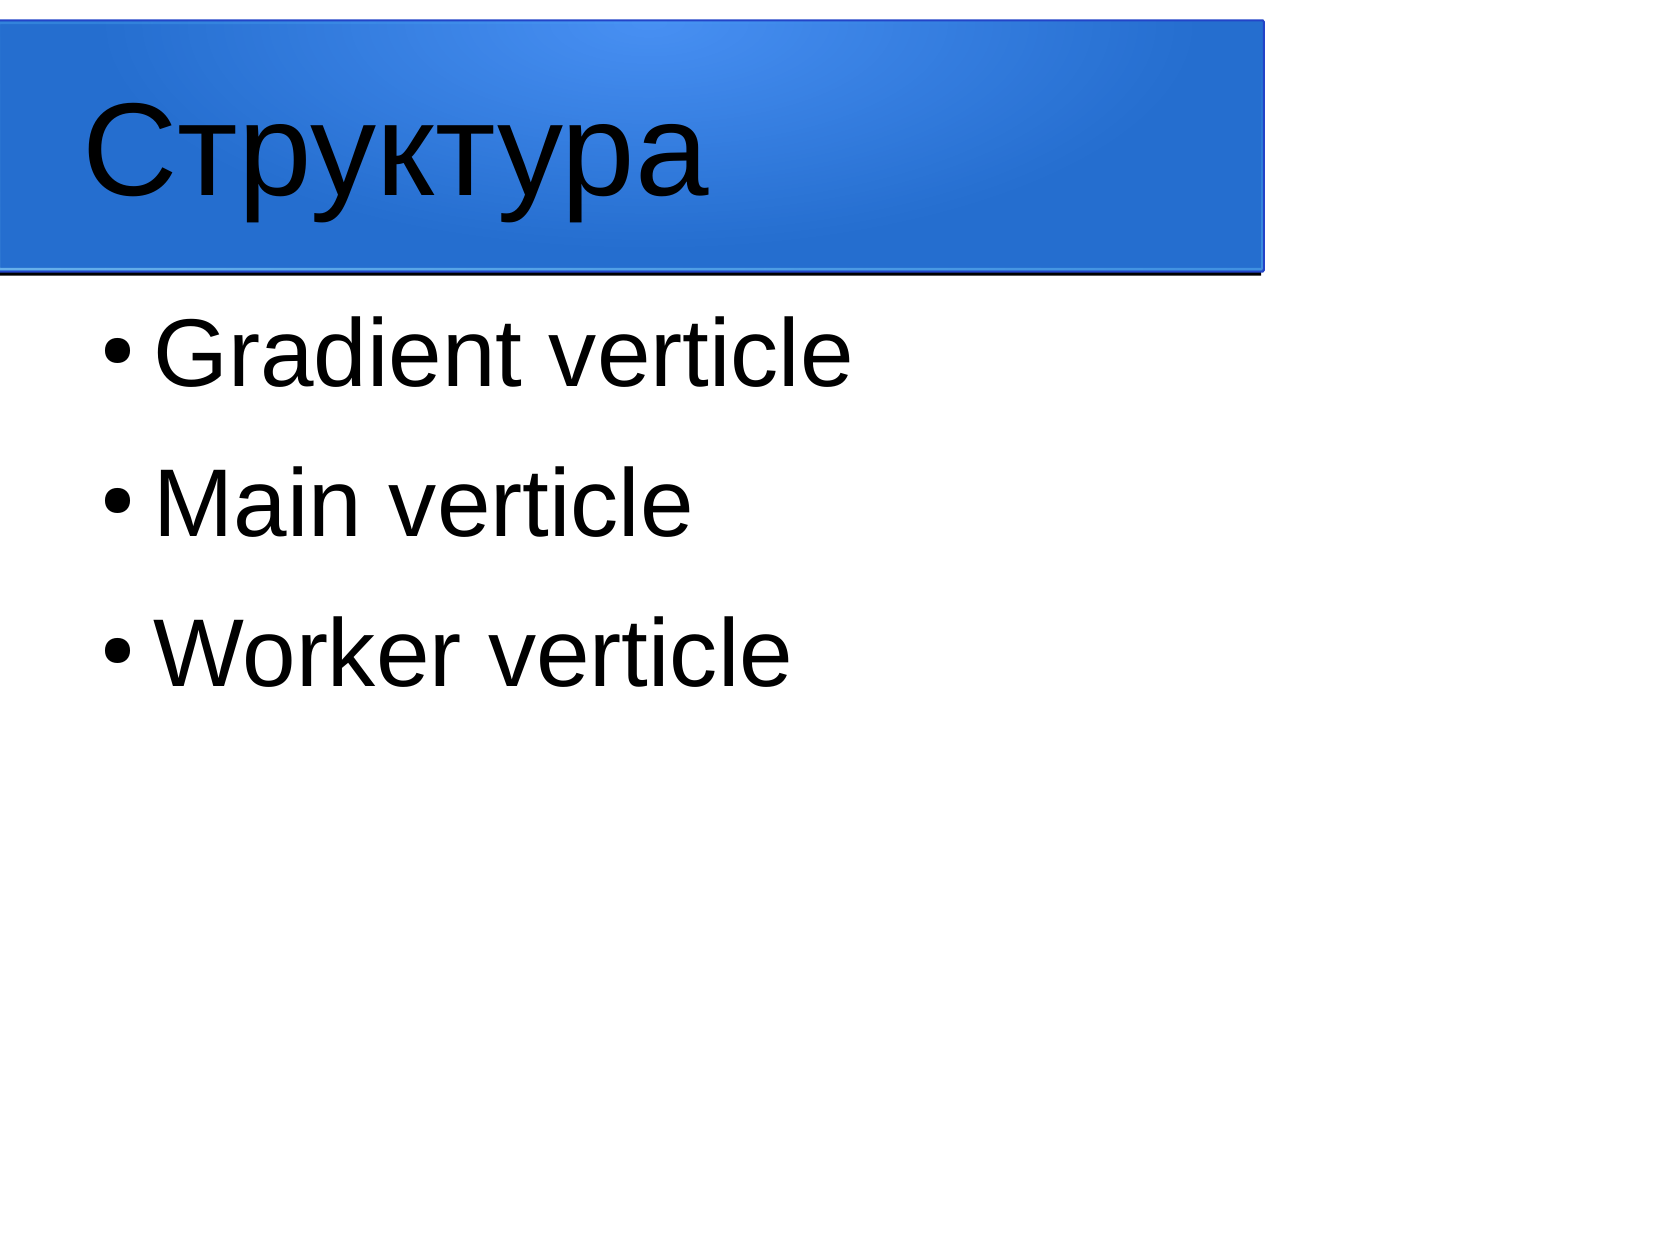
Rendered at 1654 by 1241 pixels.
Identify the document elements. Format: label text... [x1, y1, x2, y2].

list Gradient verticle Main verticle Worker verticle [82, 299, 1571, 1019]
title Структура [82, 47, 1235, 252]
